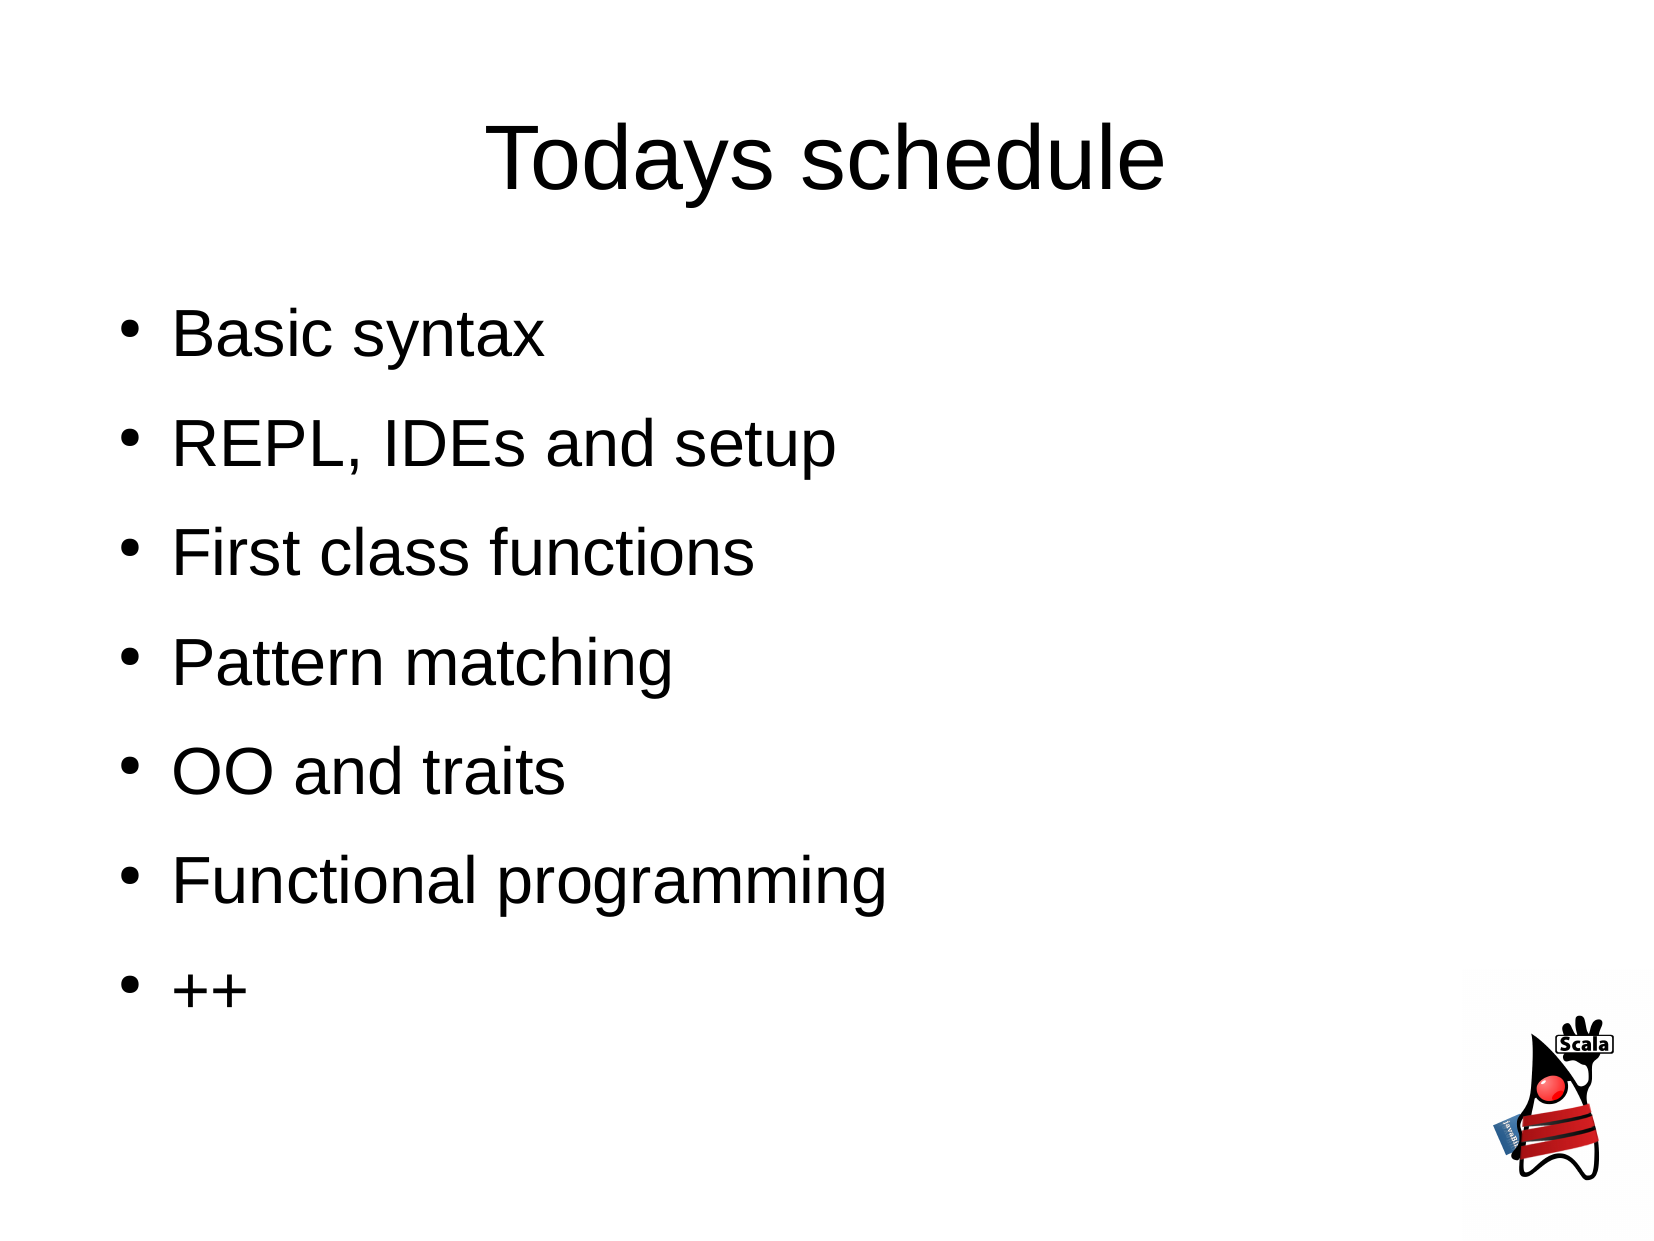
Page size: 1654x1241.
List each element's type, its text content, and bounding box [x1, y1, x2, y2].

list Basic syntax REPL, IDEs and setup First class functions Pattern matching OO and traits Functional programming ++ [82, 290, 1571, 1109]
title Todays schedule [82, 56, 1571, 250]
picture [1462, 969, 1654, 1241]
